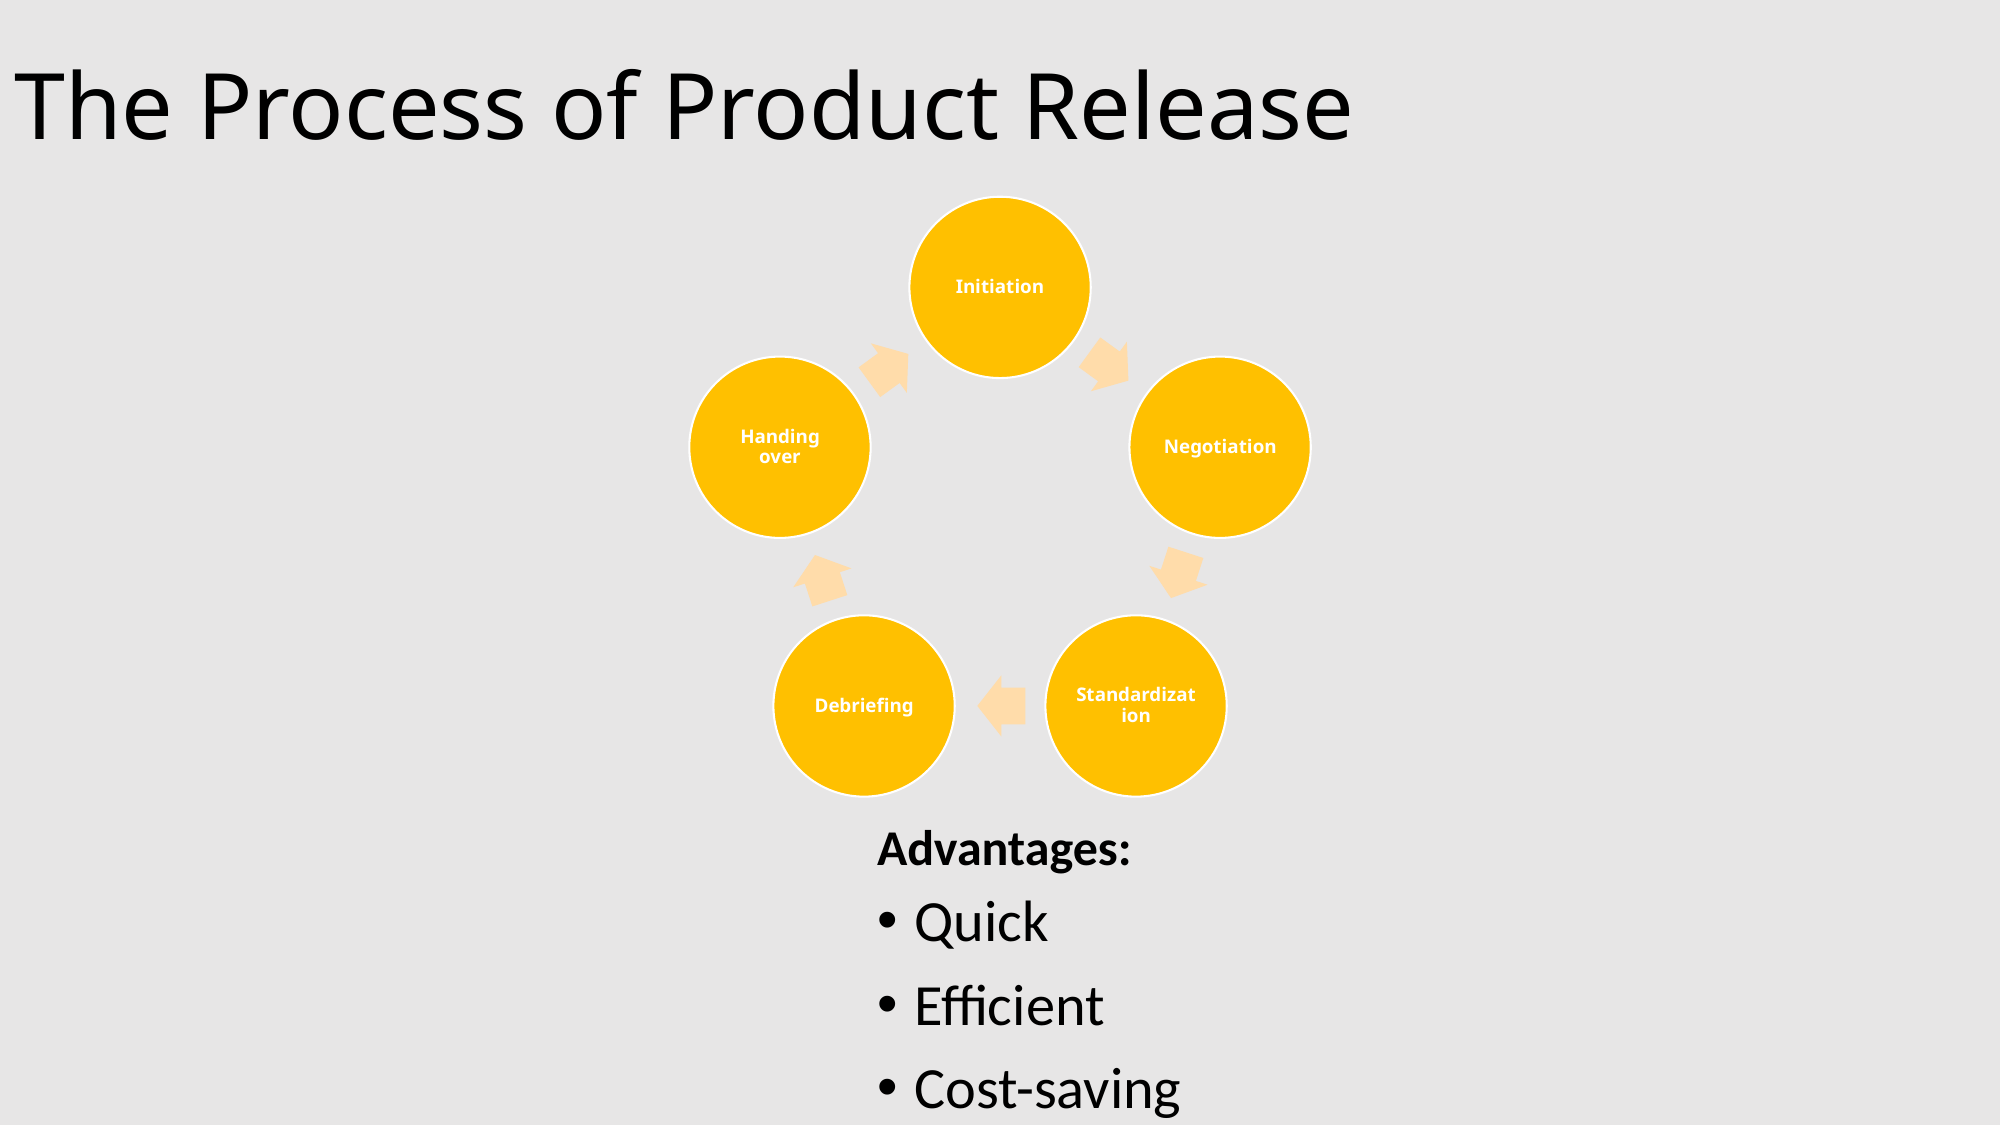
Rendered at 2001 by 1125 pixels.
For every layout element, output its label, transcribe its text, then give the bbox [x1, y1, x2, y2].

text_box Debriefing [773, 615, 955, 797]
list Quick Efficient Cost-saving [862, 883, 1713, 1125]
text_box [858, 343, 909, 398]
text_box [793, 554, 852, 607]
text_box Negotiation [1129, 356, 1311, 538]
list Advantages: [862, 748, 1713, 883]
text_box Initiation [909, 196, 1091, 379]
title The Process of Product Release [0, 0, 1725, 219]
text_box [1149, 546, 1208, 599]
text_box [1078, 337, 1129, 392]
text_box Handing over [689, 356, 871, 538]
text_box [977, 675, 1026, 737]
text_box Standardization [1045, 615, 1227, 797]
